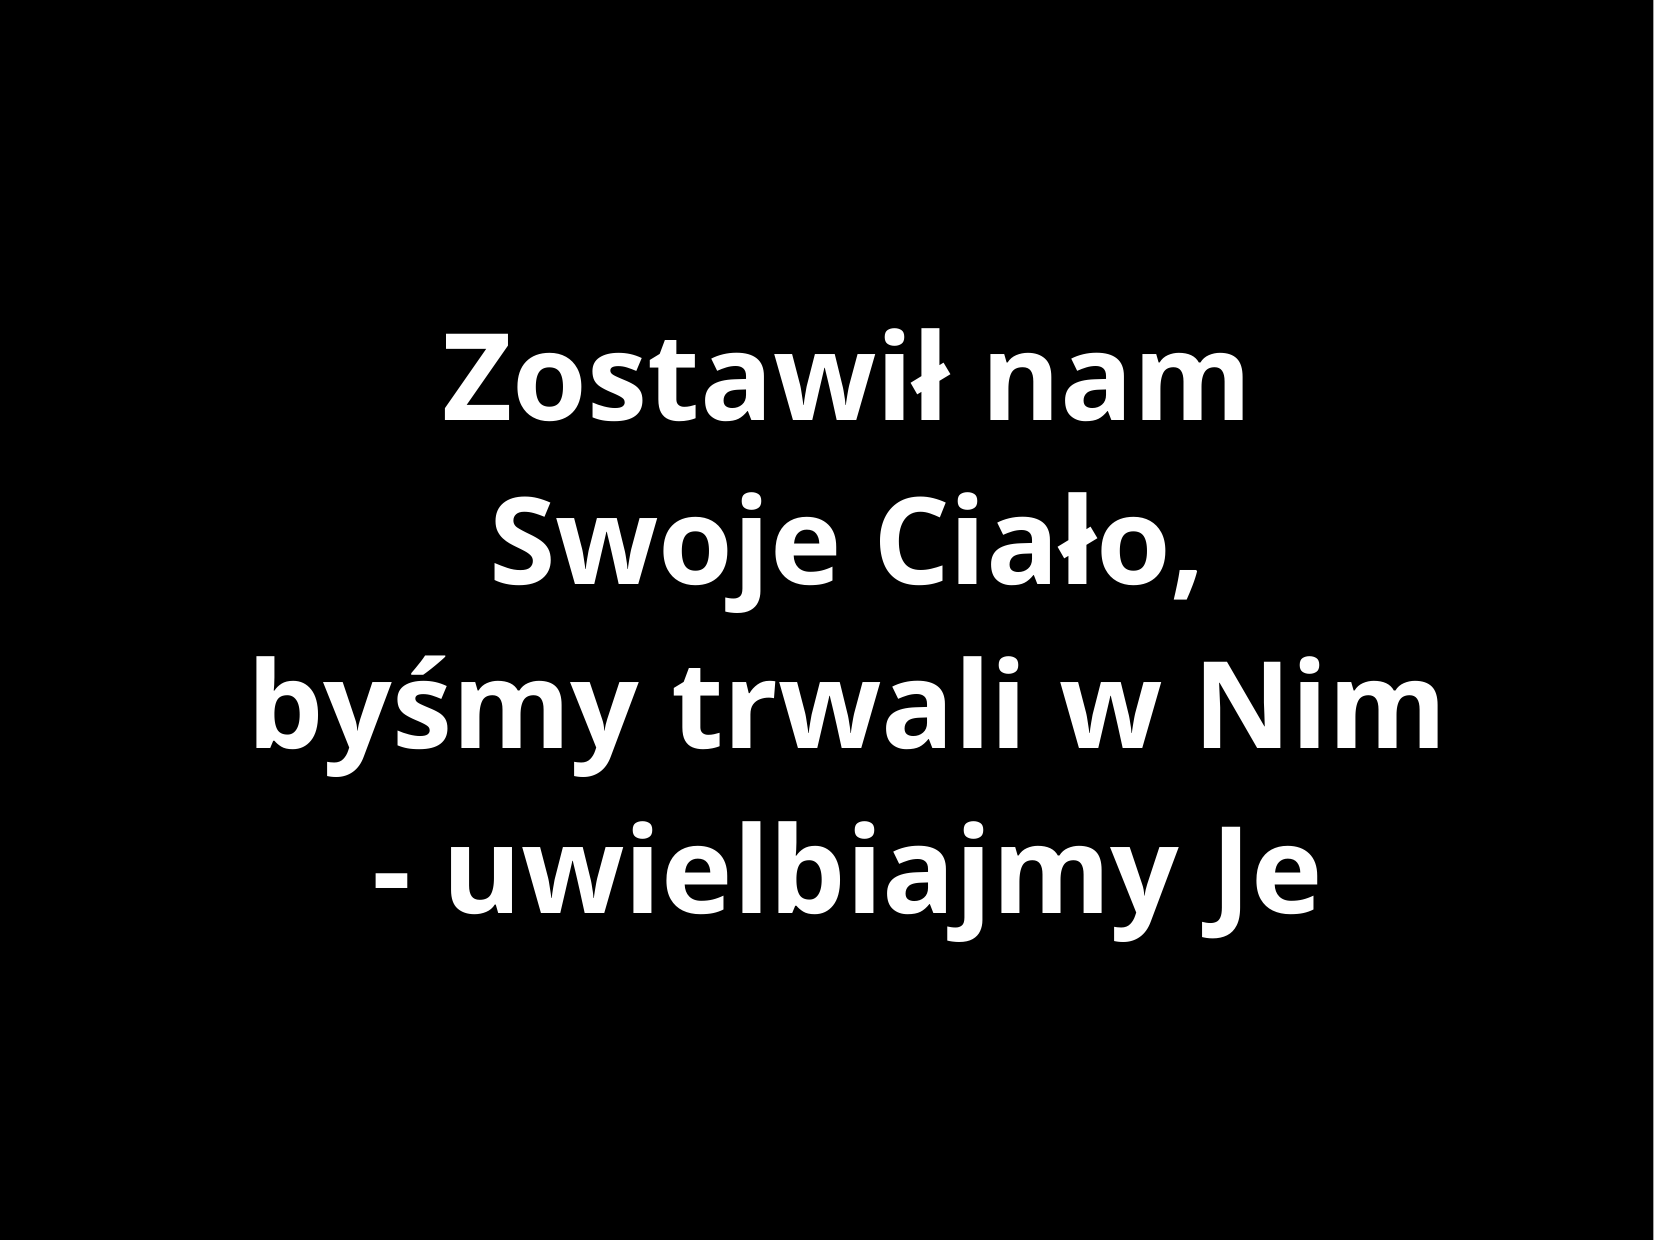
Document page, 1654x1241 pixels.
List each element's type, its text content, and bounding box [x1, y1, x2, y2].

subtitle Zostawił nam Swoje Ciało, byśmy trwali w Nim - uwielbiajmy Je [0, 0, 1654, 1241]
